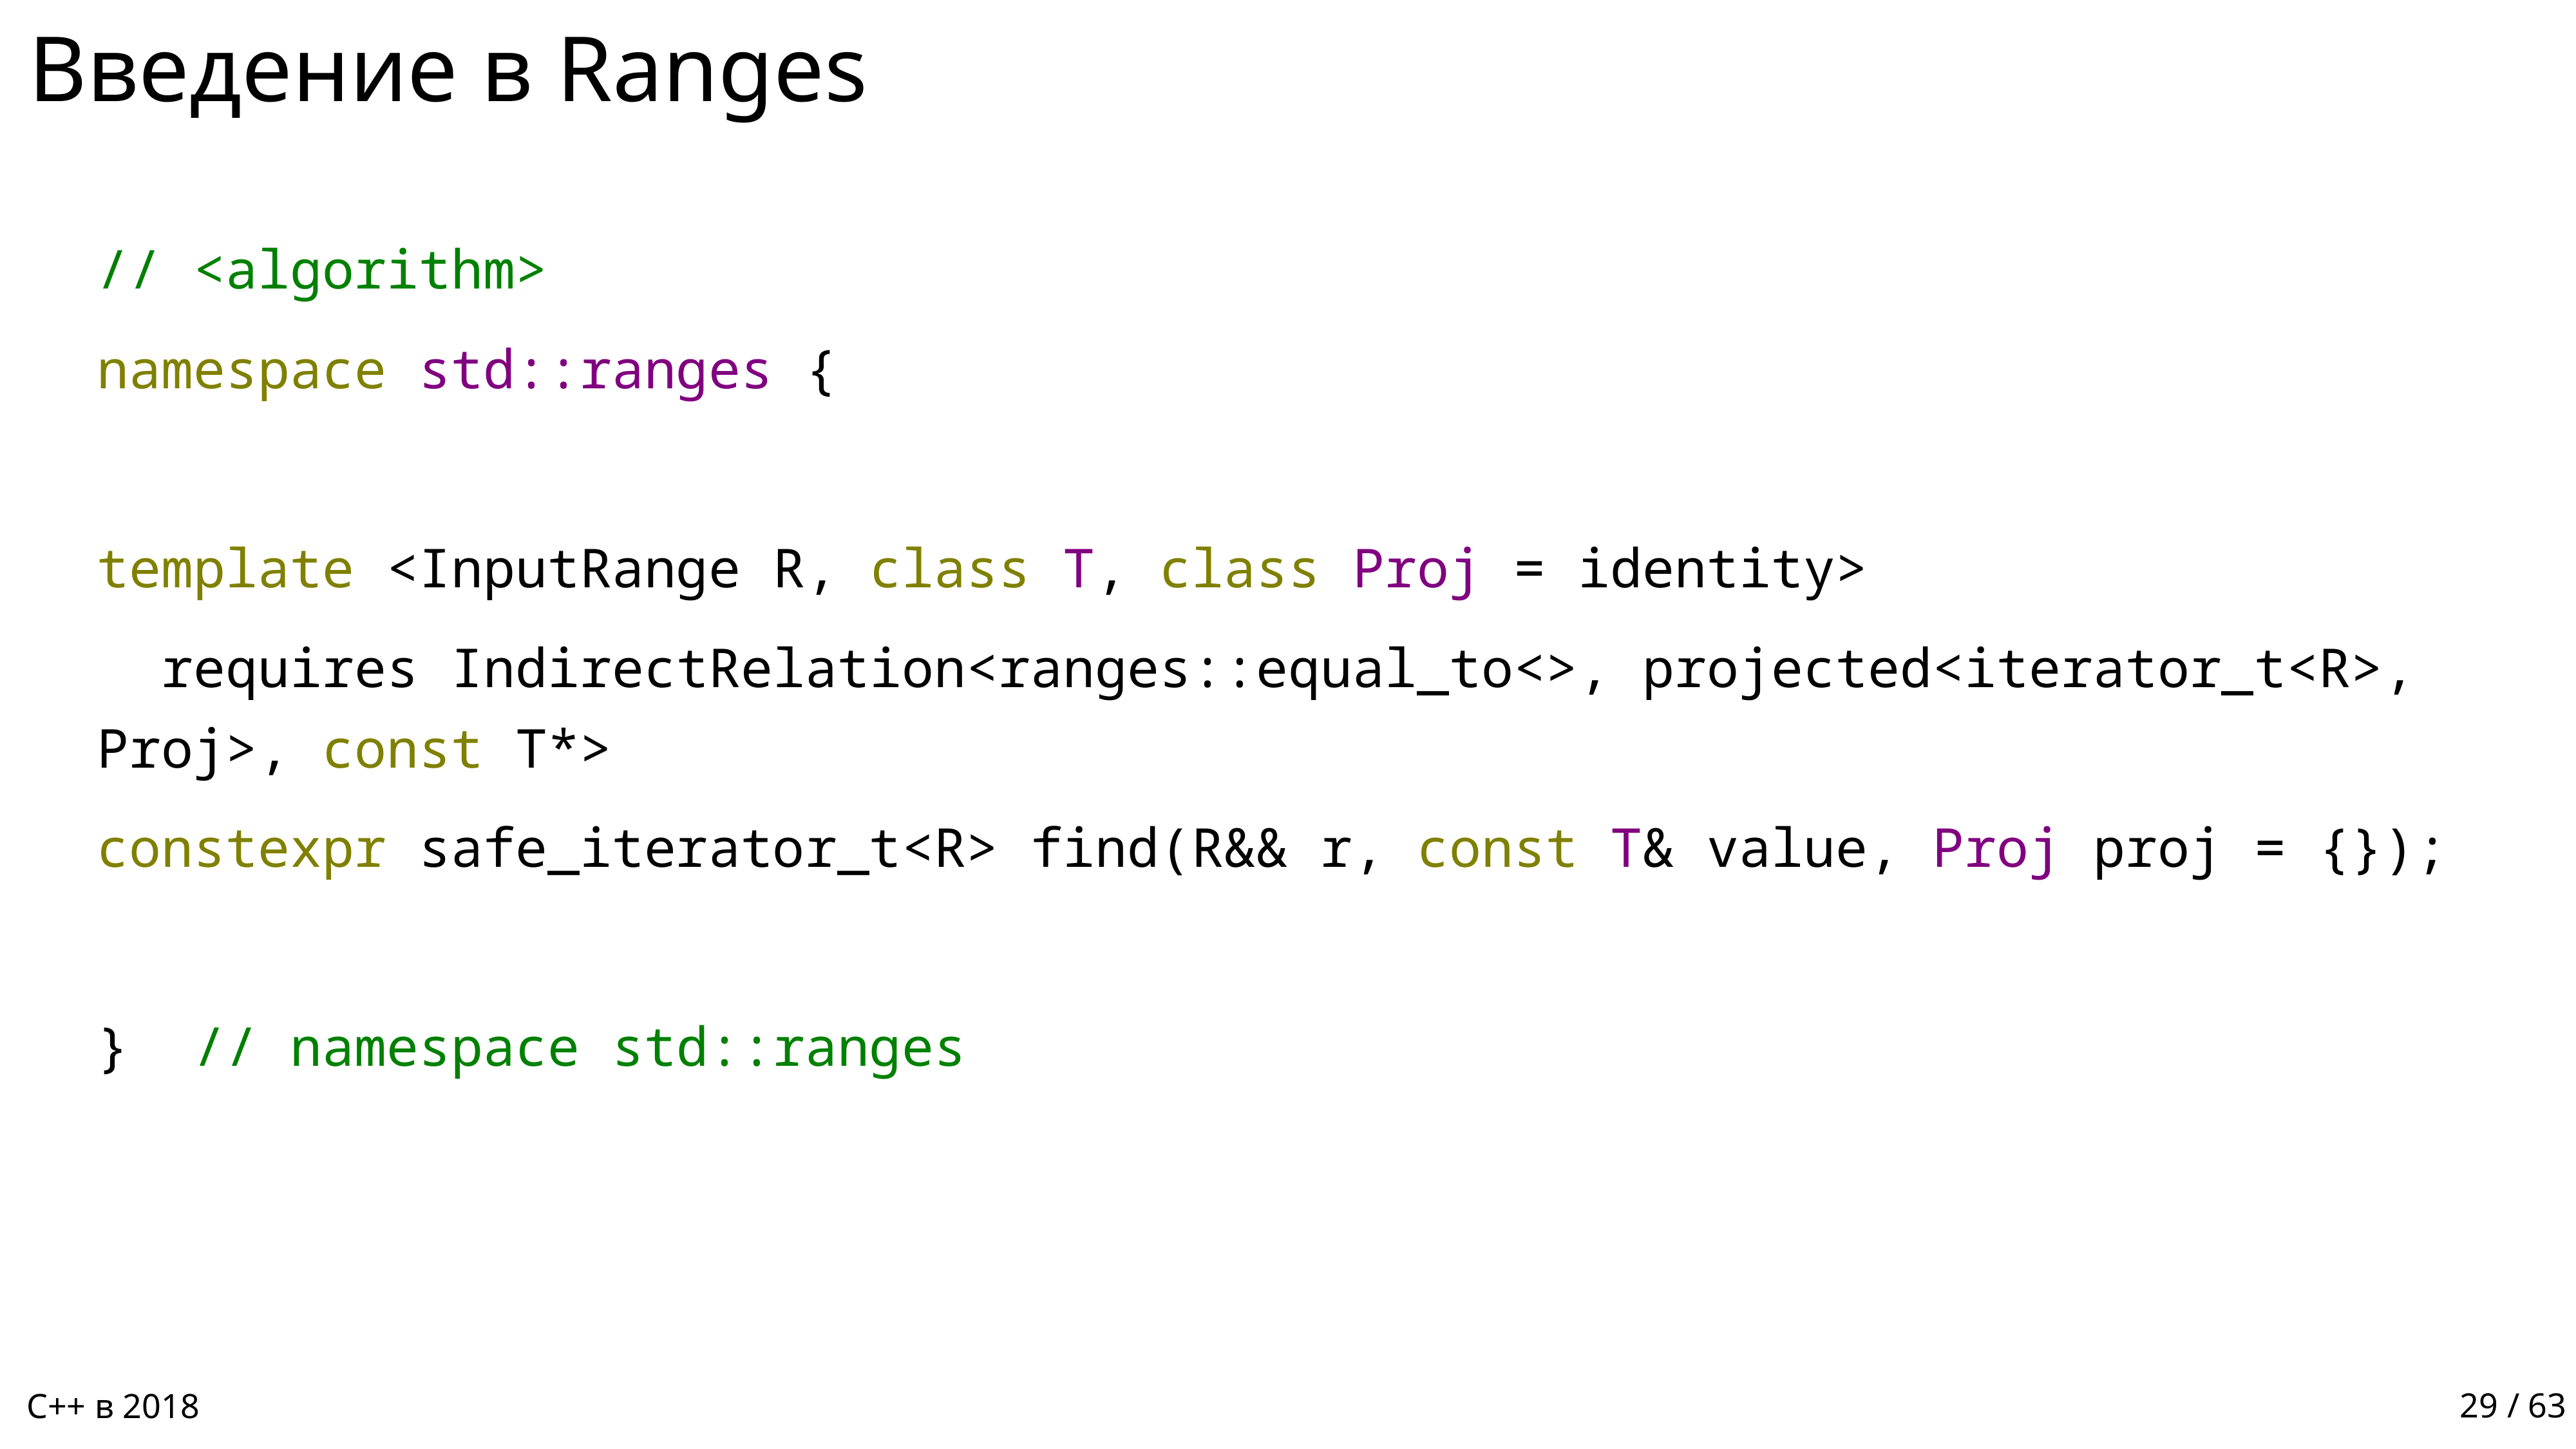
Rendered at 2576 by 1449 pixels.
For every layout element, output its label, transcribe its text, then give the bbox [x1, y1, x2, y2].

list <number> / 63 [1479, 1376, 2576, 1431]
list C++ в 2018 [17, 1376, 1114, 1431]
title Введение в Ranges [19, 19, 2551, 155]
list // <algorithm> namespace std::ranges { template <InputRange R, class T, class Proj = identity> requires IndirectRelation<ranges::equal_to<>, projected<iterator_t<R>, Proj>, const T*> constexpr safe_iterator_t<R> find(R&& r, const T& value, Proj proj = {}); } // namespace std::ranges [87, 214, 2551, 1382]
